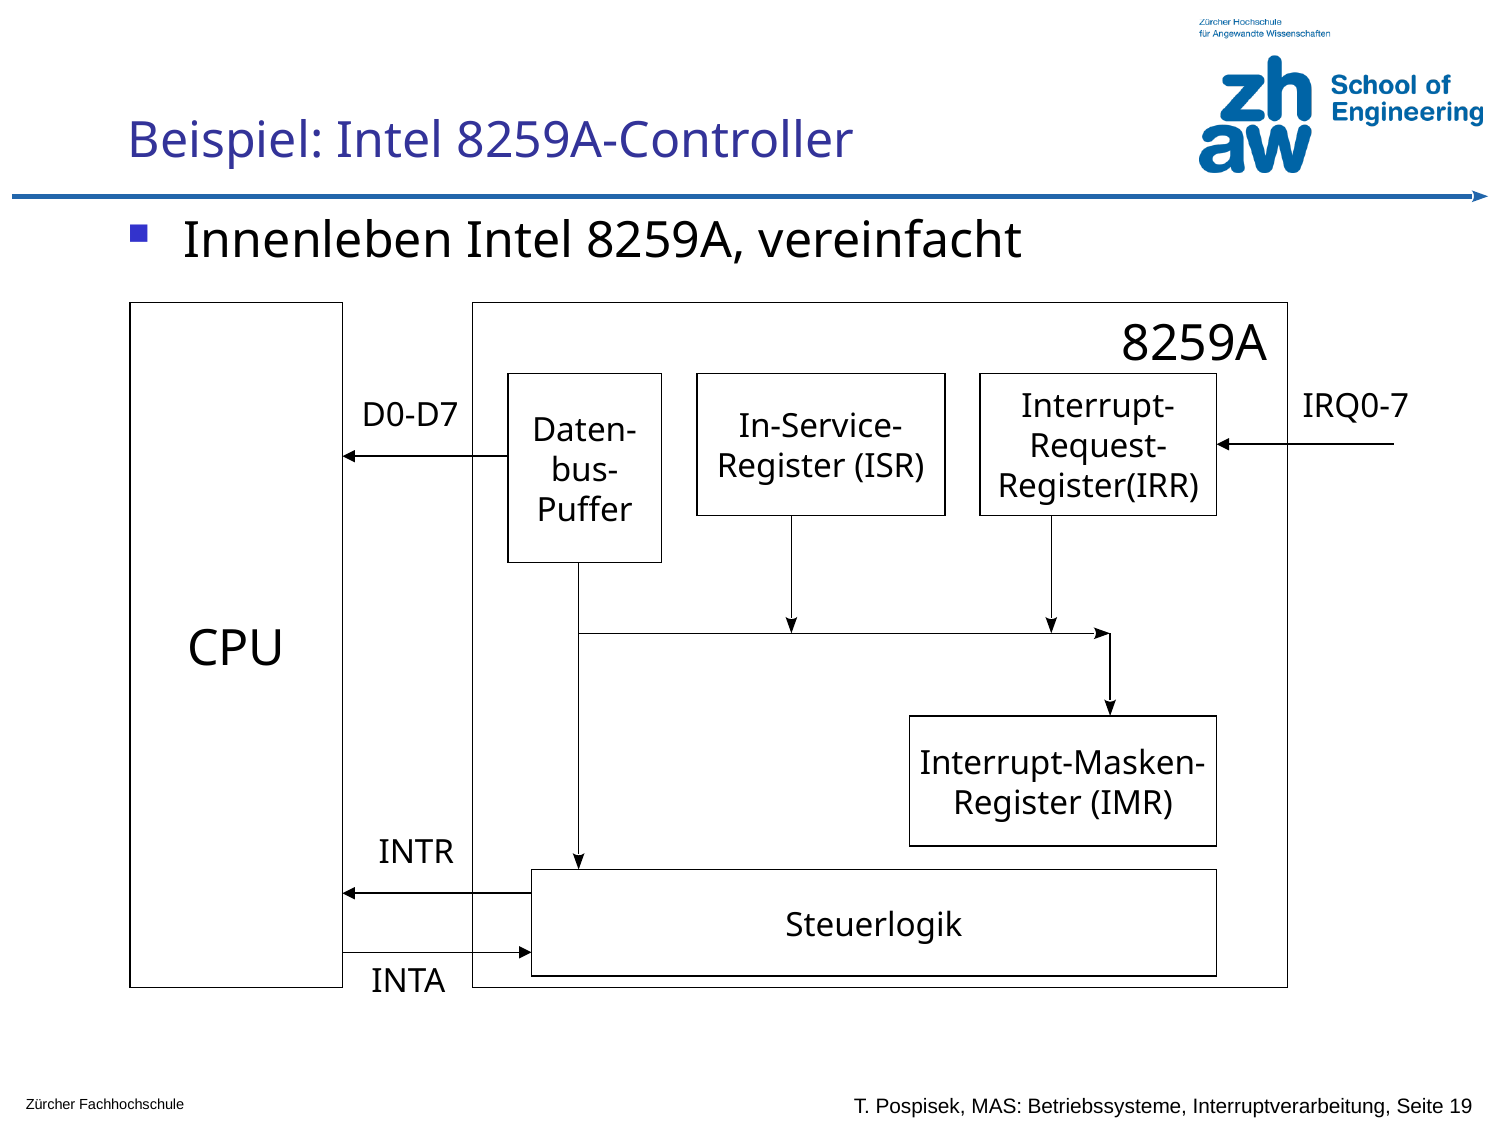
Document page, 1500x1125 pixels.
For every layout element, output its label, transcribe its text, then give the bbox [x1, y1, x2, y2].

text_box Interrupt-Masken- Register (IMR) [909, 716, 1217, 846]
list Innenleben Intel 8259A, vereinfacht [112, 200, 1375, 291]
text_box D0-D7 [346, 385, 474, 441]
text_box IRQ0-7 [1287, 377, 1424, 433]
text_box [472, 302, 1288, 988]
text_box Steuerlogik [531, 869, 1217, 976]
title Beispiel: Intel 8259A-Controller [112, 50, 1391, 175]
text_box [1217, 302, 1288, 443]
text_box INTA [356, 952, 461, 1008]
picture [1199, 19, 1483, 173]
text_box [472, 894, 531, 952]
text_box Daten- bus- Puffer [507, 373, 662, 563]
text_box CPU [129, 302, 343, 988]
text_box In-Service- Register (ISR) [696, 373, 945, 516]
text_box INTR [363, 822, 470, 878]
text_box 8259A [1107, 302, 1283, 378]
text_box Interrupt- Request- Register(IRR) [980, 373, 1217, 516]
